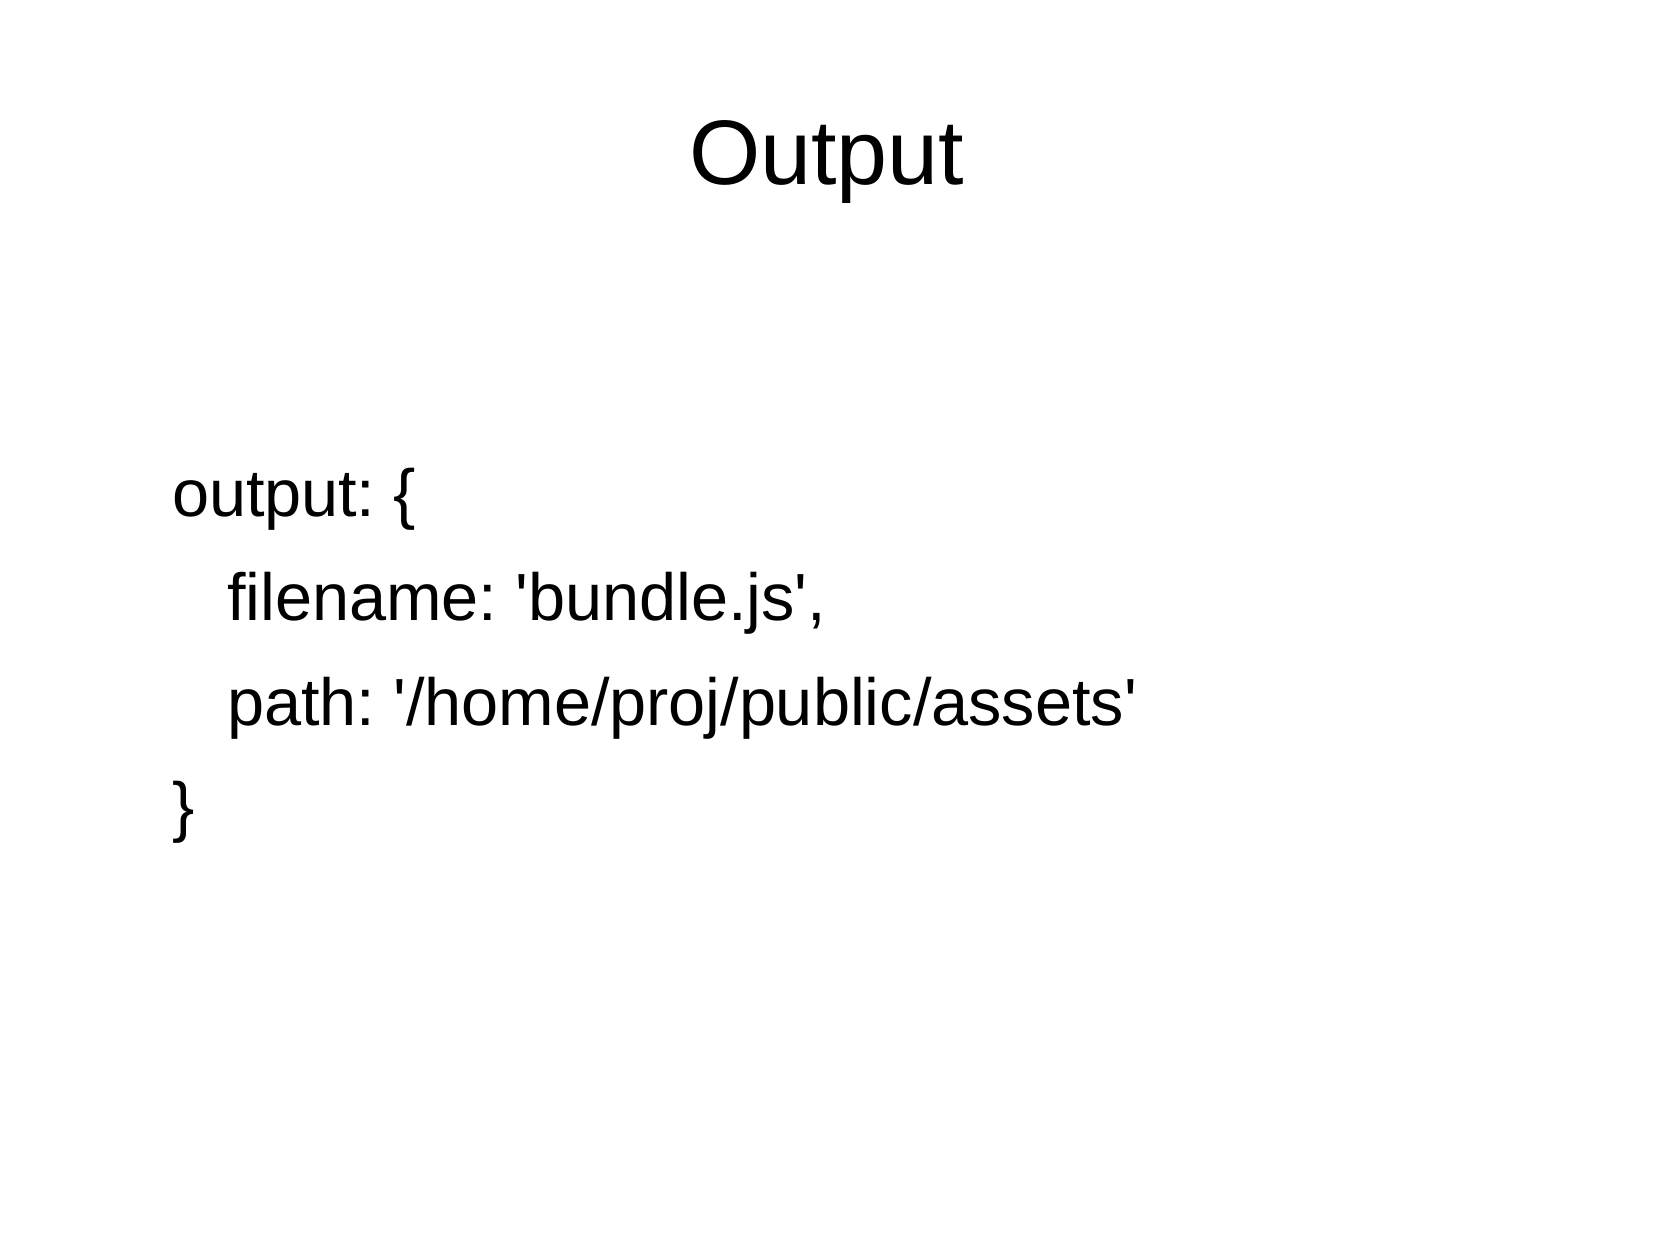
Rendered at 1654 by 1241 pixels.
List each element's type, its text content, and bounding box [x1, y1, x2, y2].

title Output [82, 49, 1571, 257]
list output: { filename: 'bundle.js', path: '/home/proj/public/assets' } [82, 290, 1571, 1010]
